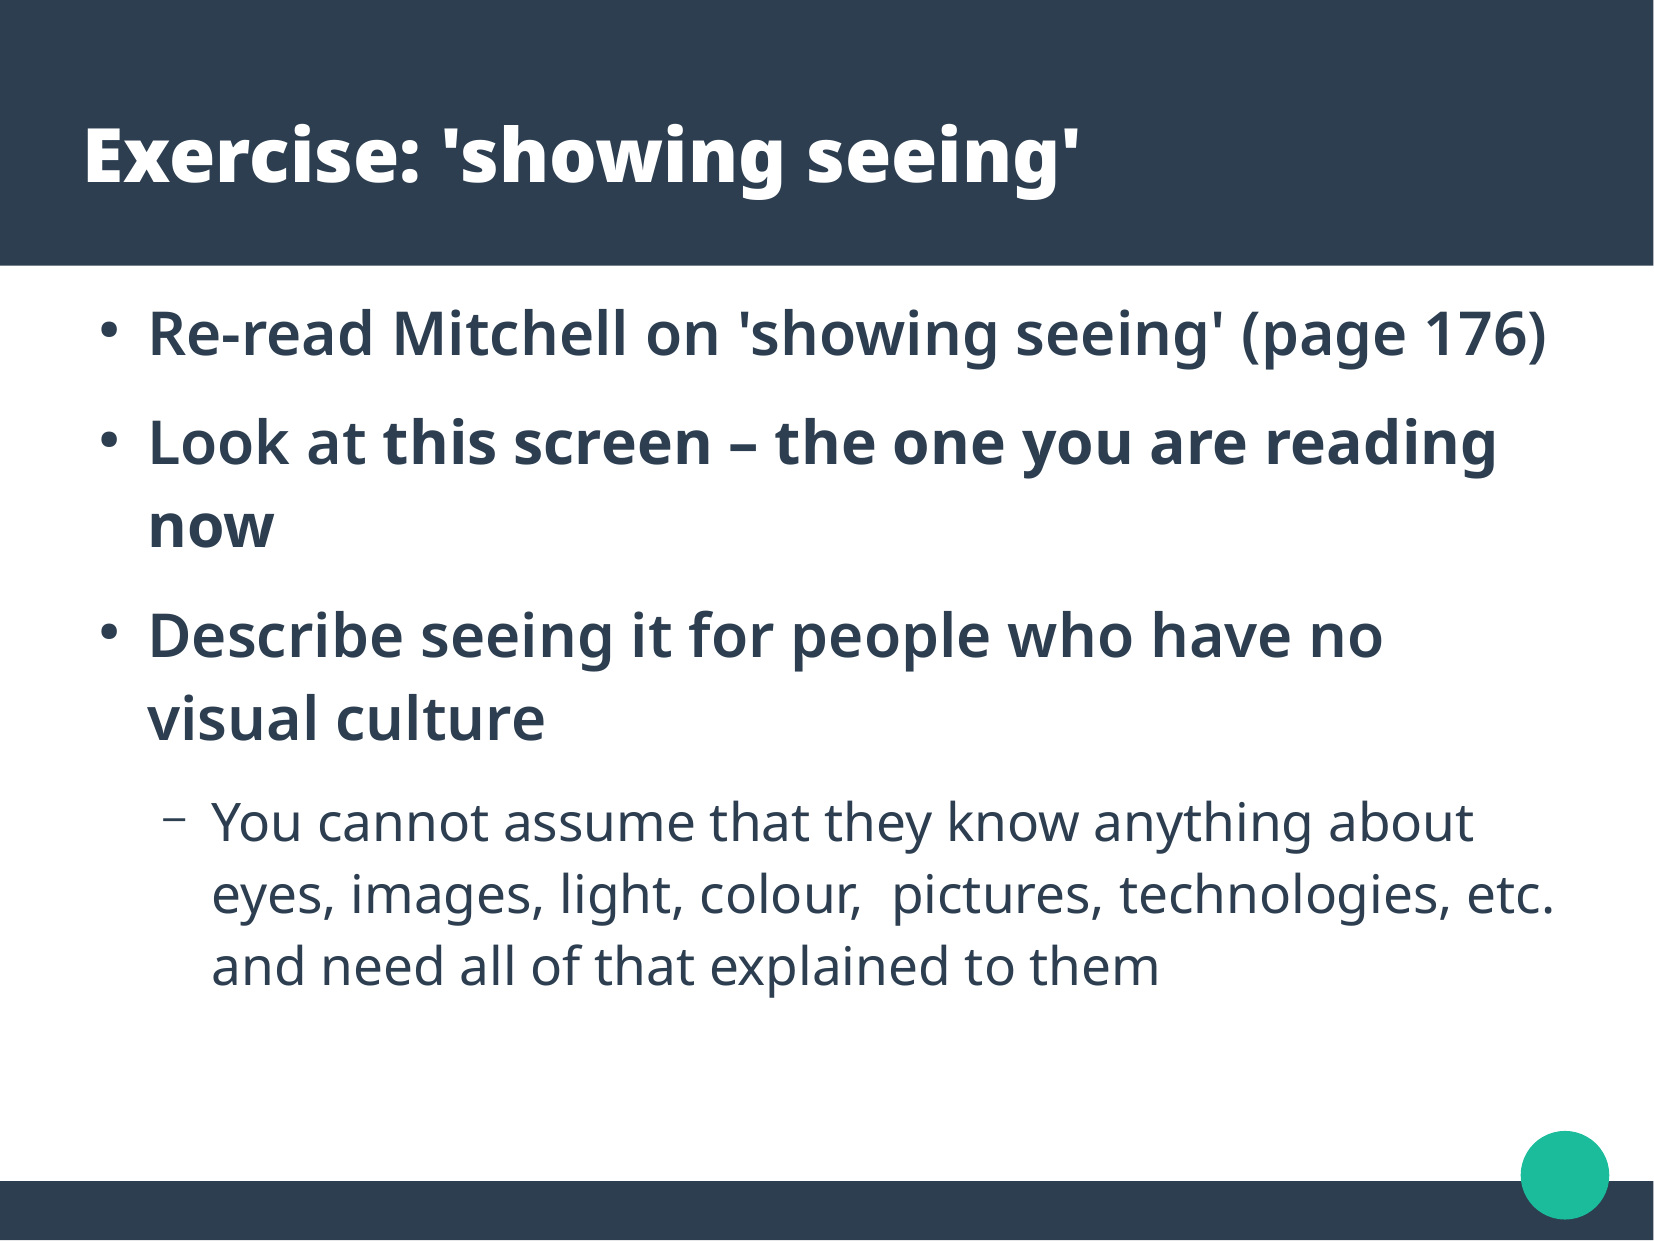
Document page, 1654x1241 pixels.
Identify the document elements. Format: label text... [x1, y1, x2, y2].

list Re-read Mitchell on 'showing seeing' (page 176) Look at this screen – the one you are reading now Describe seeing it for people who have no visual culture You cannot assume that they know anything about eyes, images, light, colour, pictures, technologies, etc. and need all of that explained to them [82, 290, 1571, 1010]
title Exercise: 'showing seeing' [82, 49, 1571, 257]
